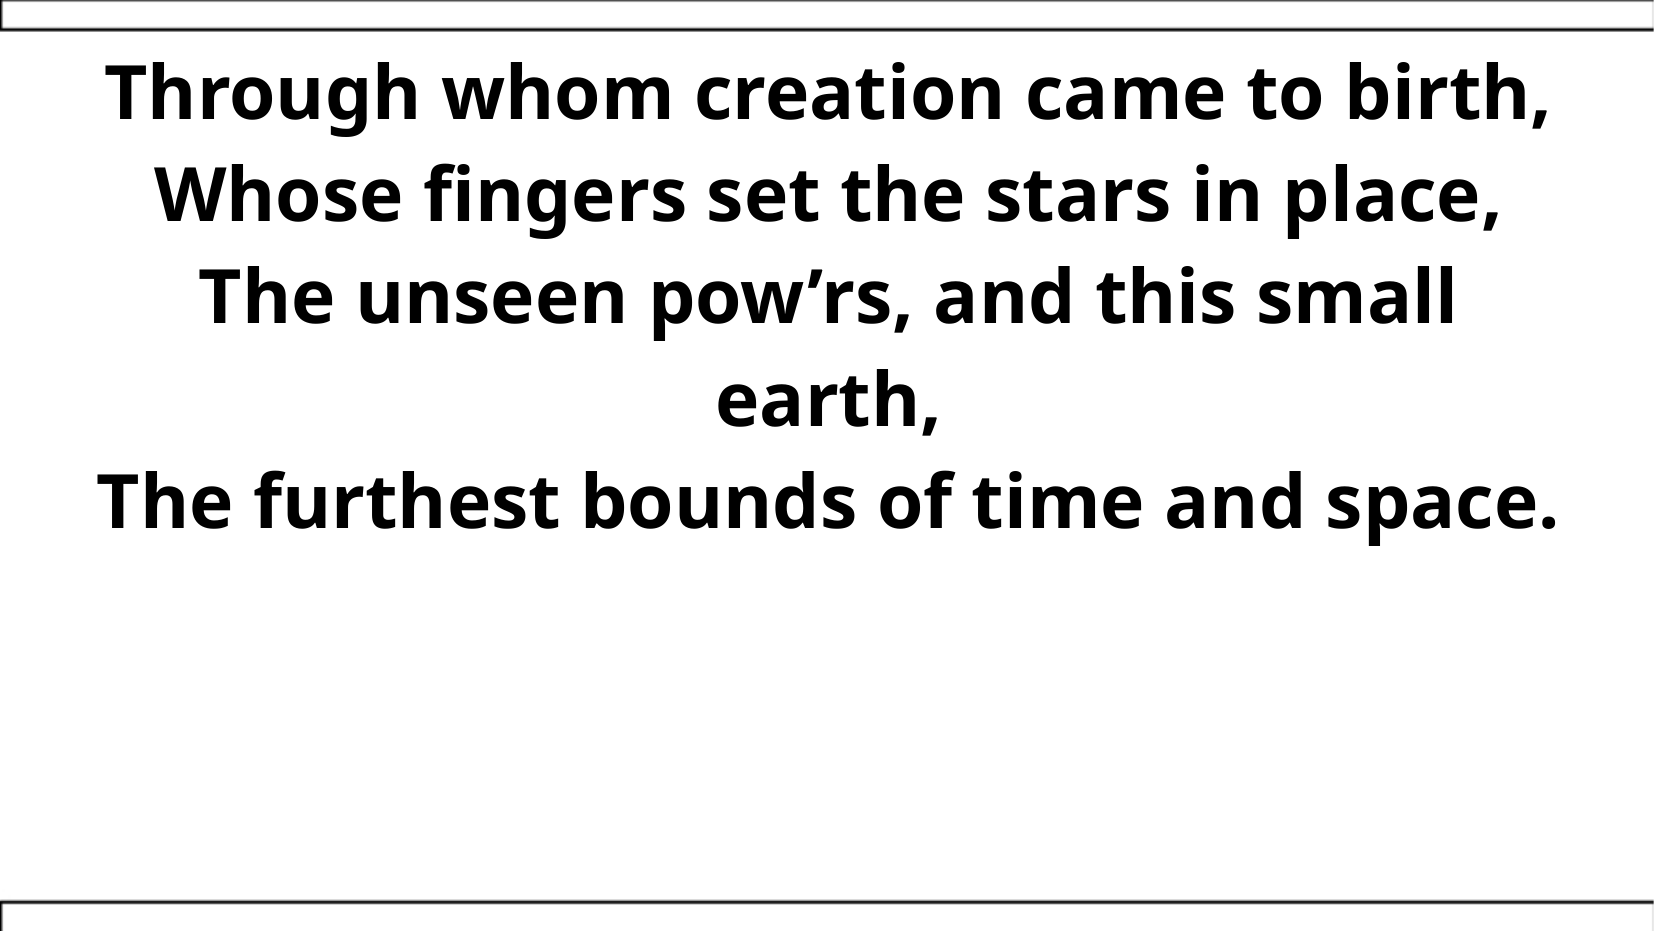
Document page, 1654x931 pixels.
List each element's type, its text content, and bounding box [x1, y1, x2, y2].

picture [0, 0, 1654, 931]
text_box Through whom creation came to birth, Whose fingers set the stars in place, The unseen pow’rs, and this small earth, The furthest bounds of time and space. [64, 31, 1595, 446]
